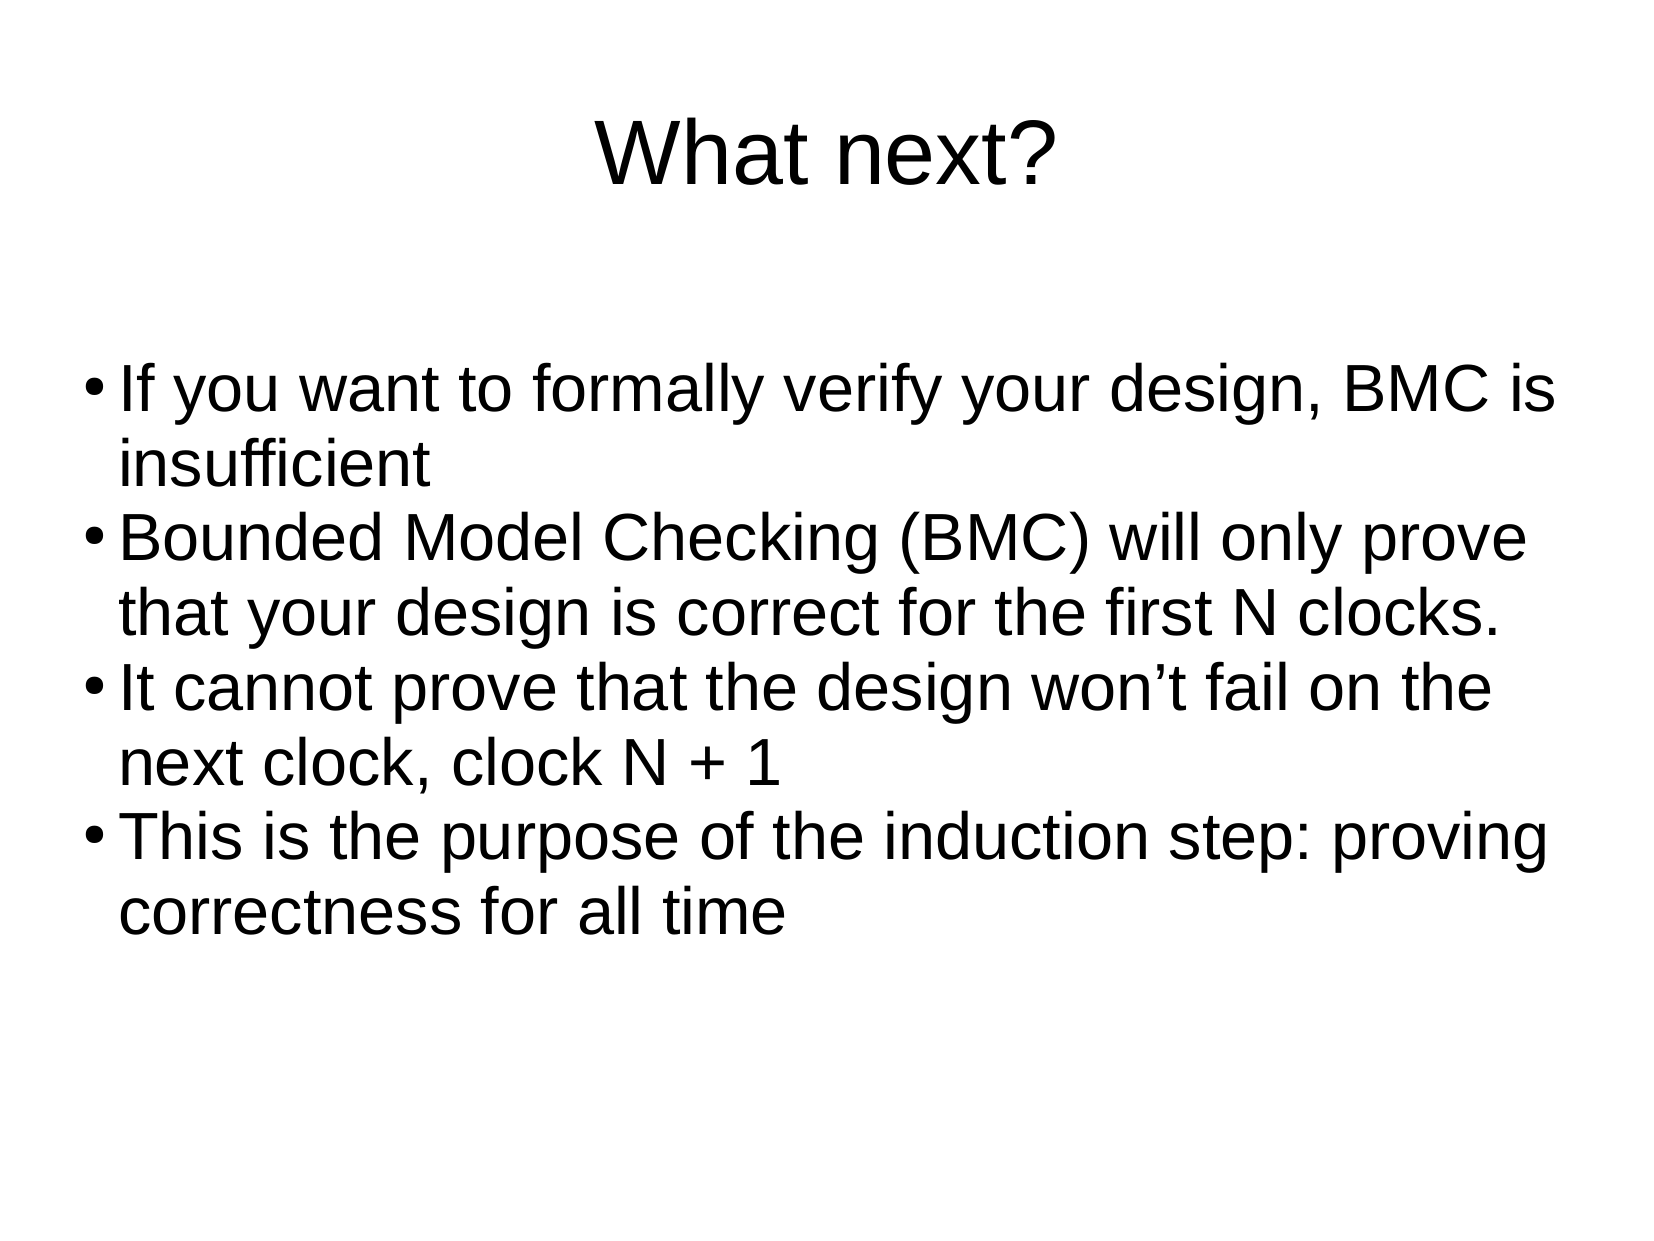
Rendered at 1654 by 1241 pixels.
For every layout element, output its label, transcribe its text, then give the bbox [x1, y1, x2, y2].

subtitle If you want to formally verify your design, BMC is insufficient Bounded Model Checking (BMC) will only prove that your design is correct for the first N clocks. It cannot prove that the design won’t fail on the next clock, clock N + 1 This is the purpose of the induction step: proving correctness for all time [82, 290, 1571, 1010]
title What next? [82, 49, 1571, 257]
